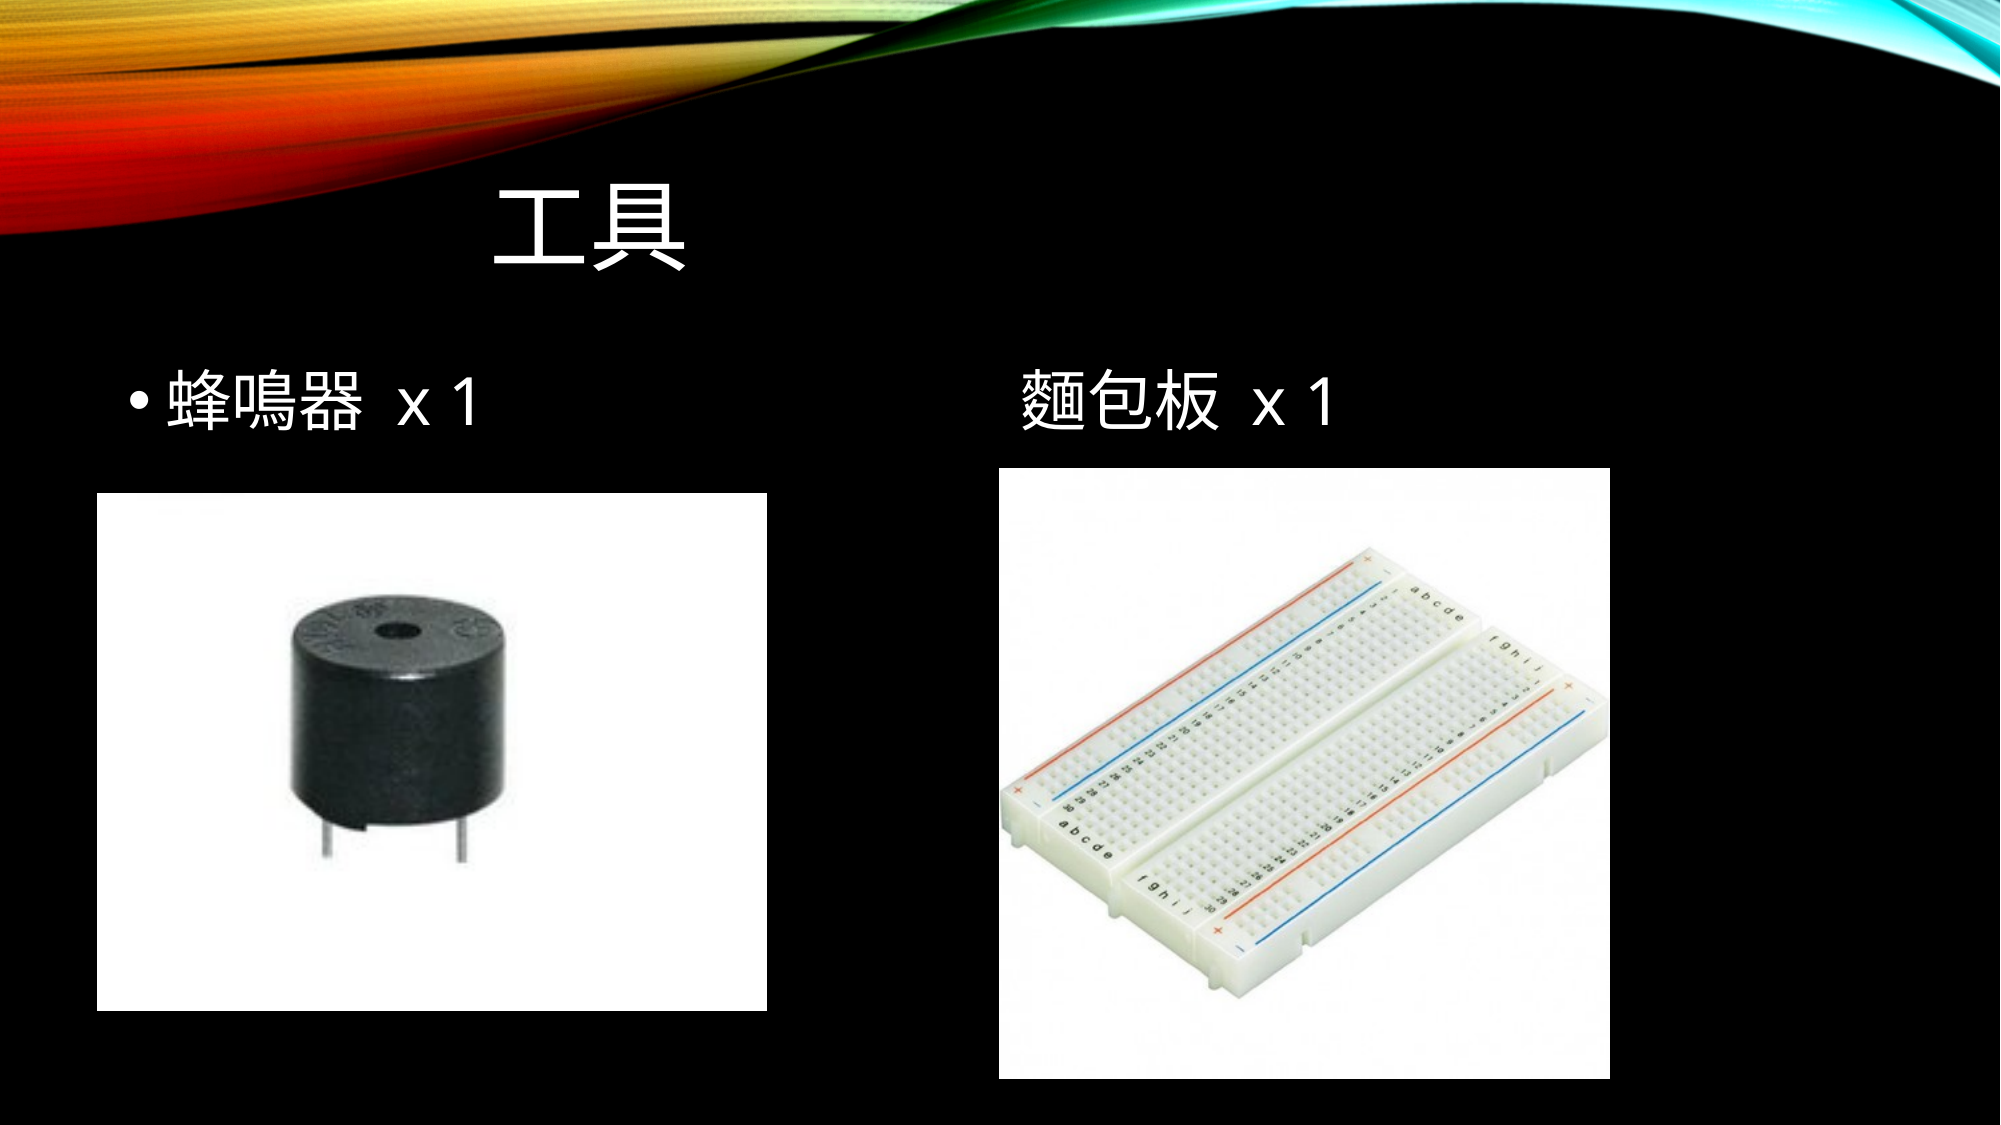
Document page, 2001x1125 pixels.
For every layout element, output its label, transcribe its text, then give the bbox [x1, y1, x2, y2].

list 蜂鳴器 x 1 麵包板 x 1 [112, 360, 1888, 1021]
picture [97, 493, 767, 1011]
picture [999, 469, 1610, 1079]
title 工具 [474, 125, 1888, 338]
